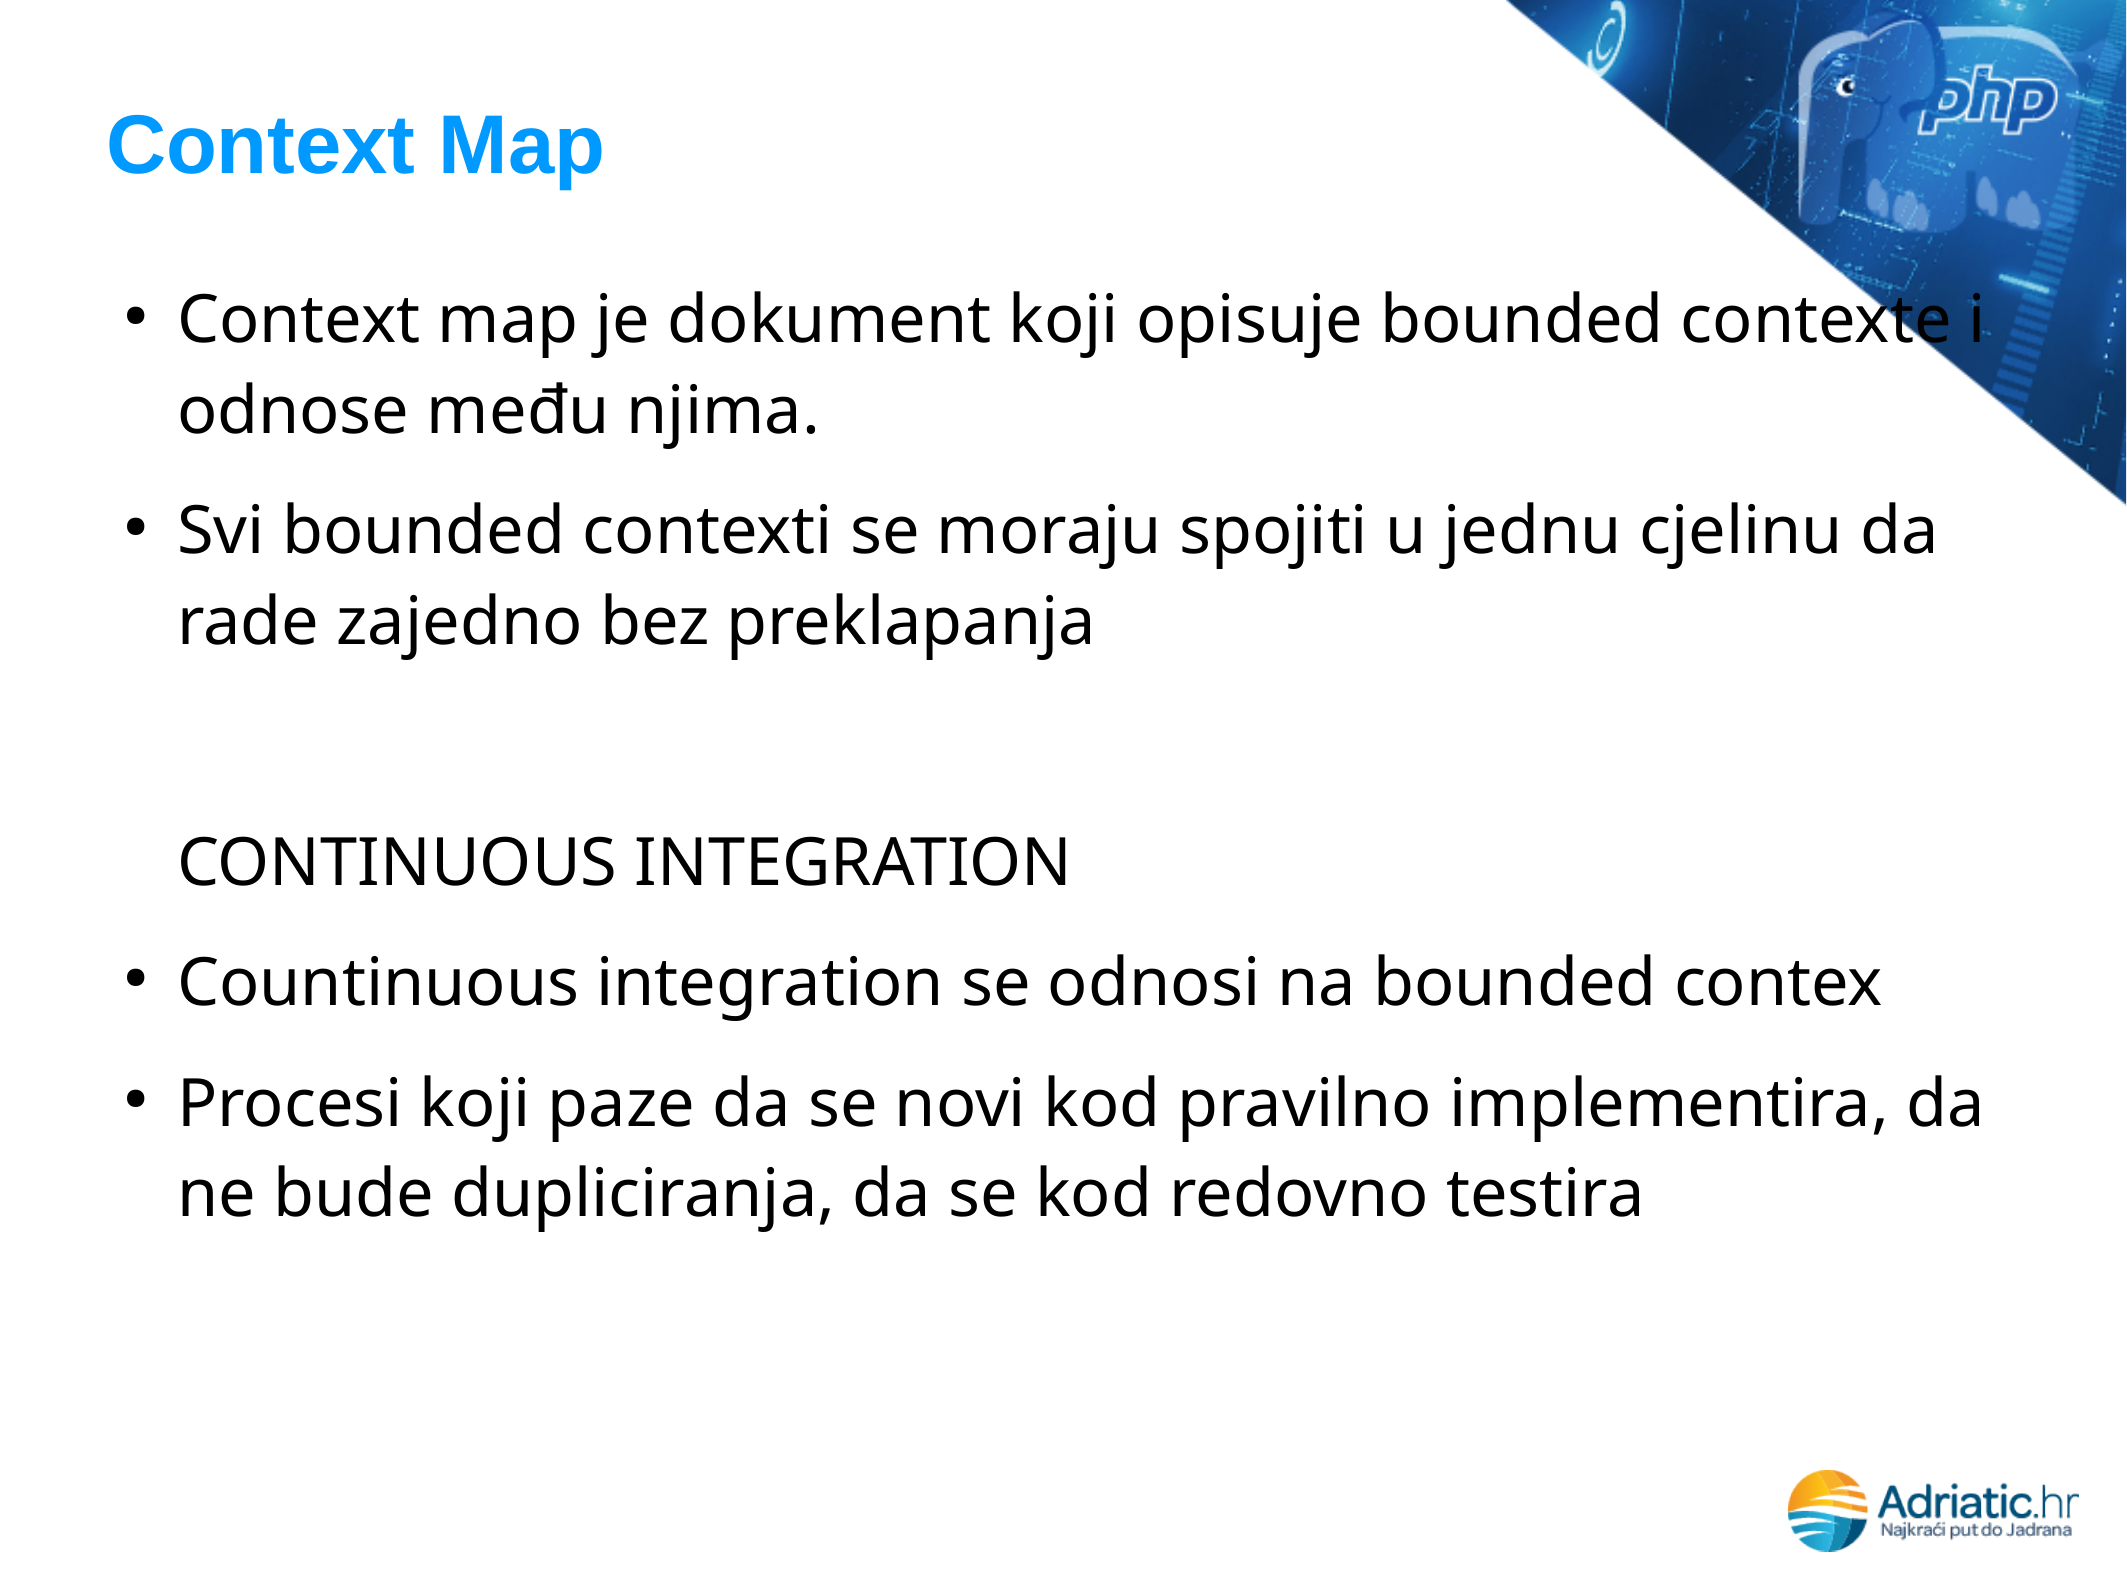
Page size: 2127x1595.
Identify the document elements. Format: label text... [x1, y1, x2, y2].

picture [1788, 1470, 2079, 1552]
title Context Map [106, 70, 1630, 219]
list Context map je dokument koji opisuje bounded contexte i odnose među njima. Svi bounded contexti se moraju spojiti u jednu cjelinu da rade zajedno bez preklapanja CONTINUOUS INTEGRATION Countinuous integration se odnosi na bounded contex Procesi koji paze da se novi kod pravilno implementira, da ne bude dupliciranja, da se kod redovno testira [106, 271, 2020, 1453]
picture [1505, 0, 2127, 625]
